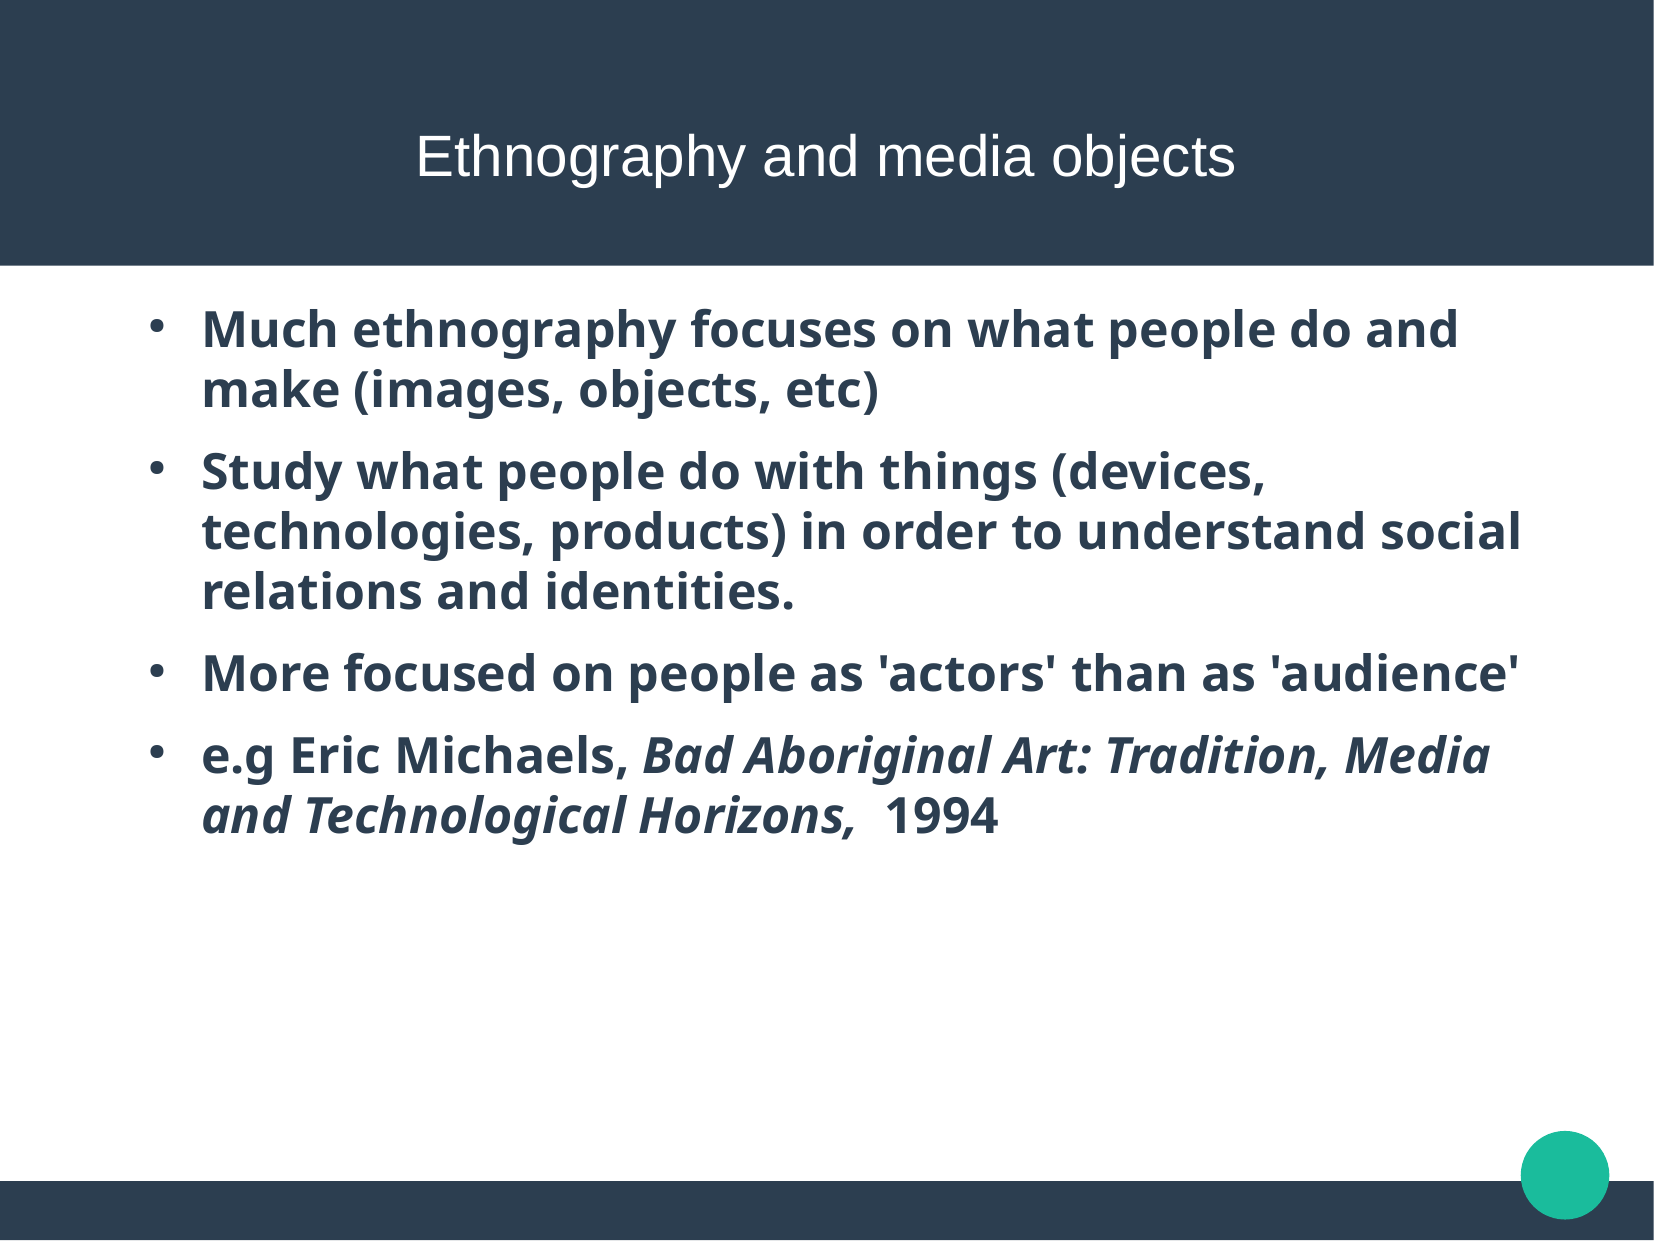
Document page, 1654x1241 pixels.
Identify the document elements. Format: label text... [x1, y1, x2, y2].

title Ethnography and media objects [82, 49, 1571, 257]
list Much ethnography focuses on what people do and make (images, objects, etc) Study what people do with things (devices, technologies, products) in order to understand social relations and identities. More focused on people as 'actors' than as 'audience' e.g Eric Michaels, Bad Aboriginal Art: Tradition, Media and Technological Horizons, 1994 [82, 290, 1571, 1010]
